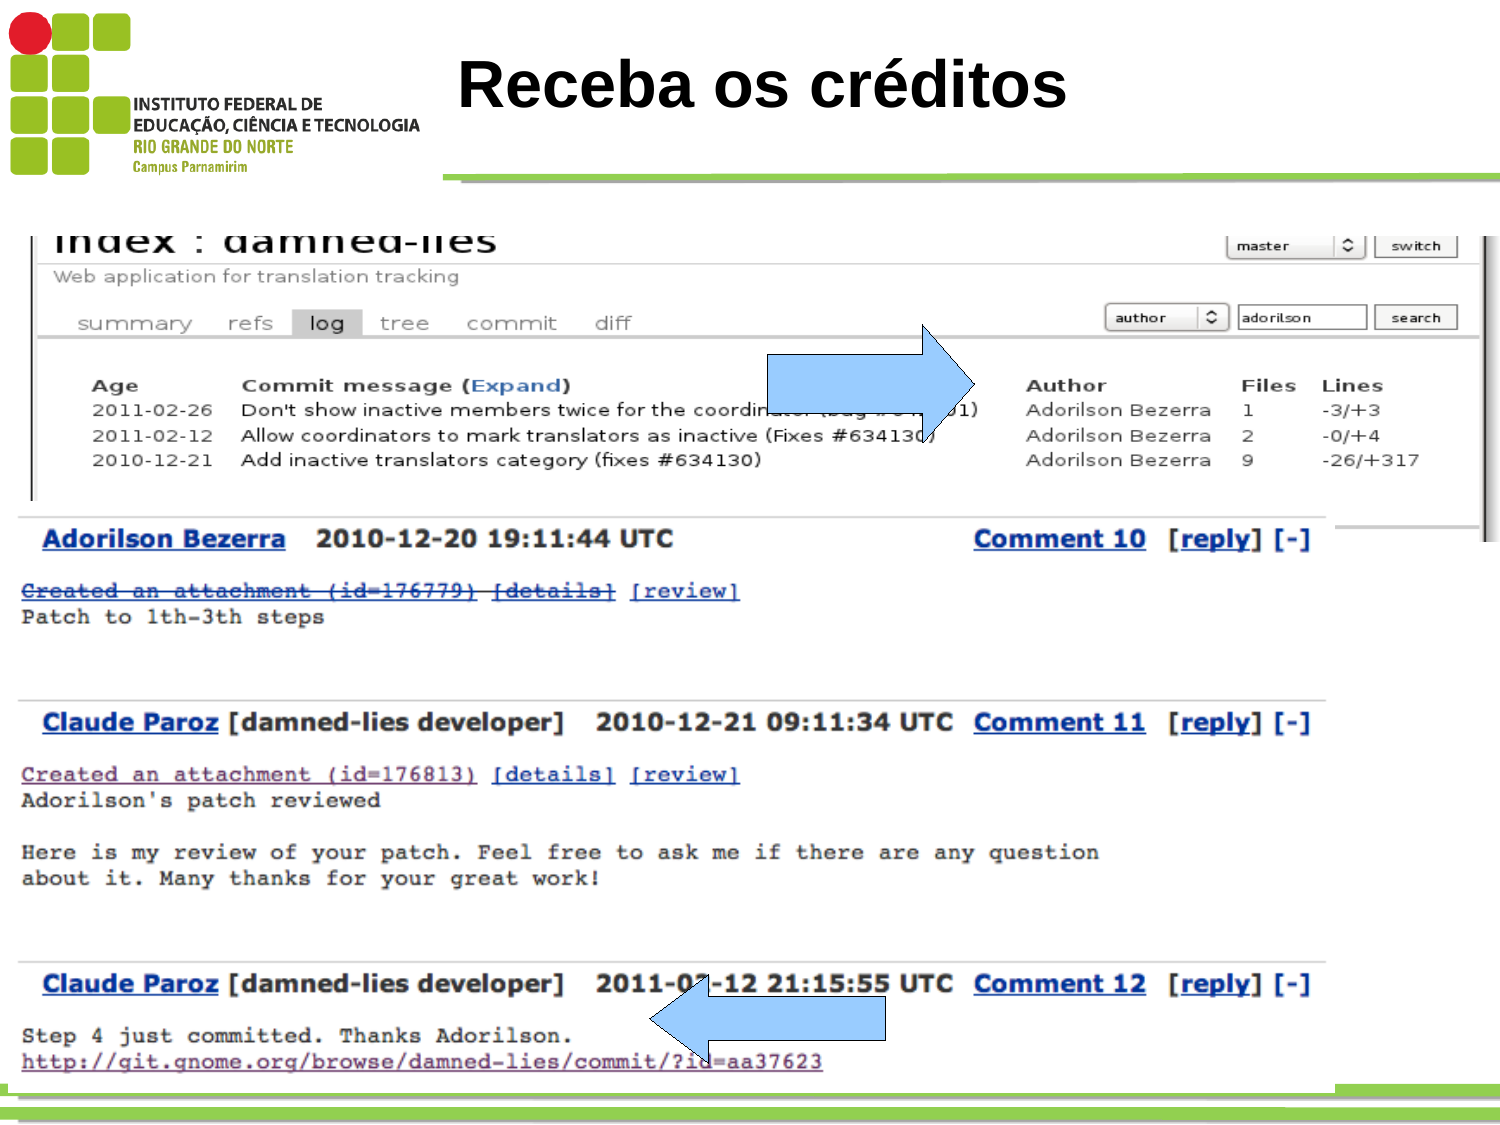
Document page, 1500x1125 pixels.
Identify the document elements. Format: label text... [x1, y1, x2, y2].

picture [8, 236, 1500, 1093]
text_box [767, 324, 975, 443]
title Receba os créditos [442, 0, 1499, 170]
picture [5, 2, 430, 182]
text_box [649, 974, 886, 1064]
